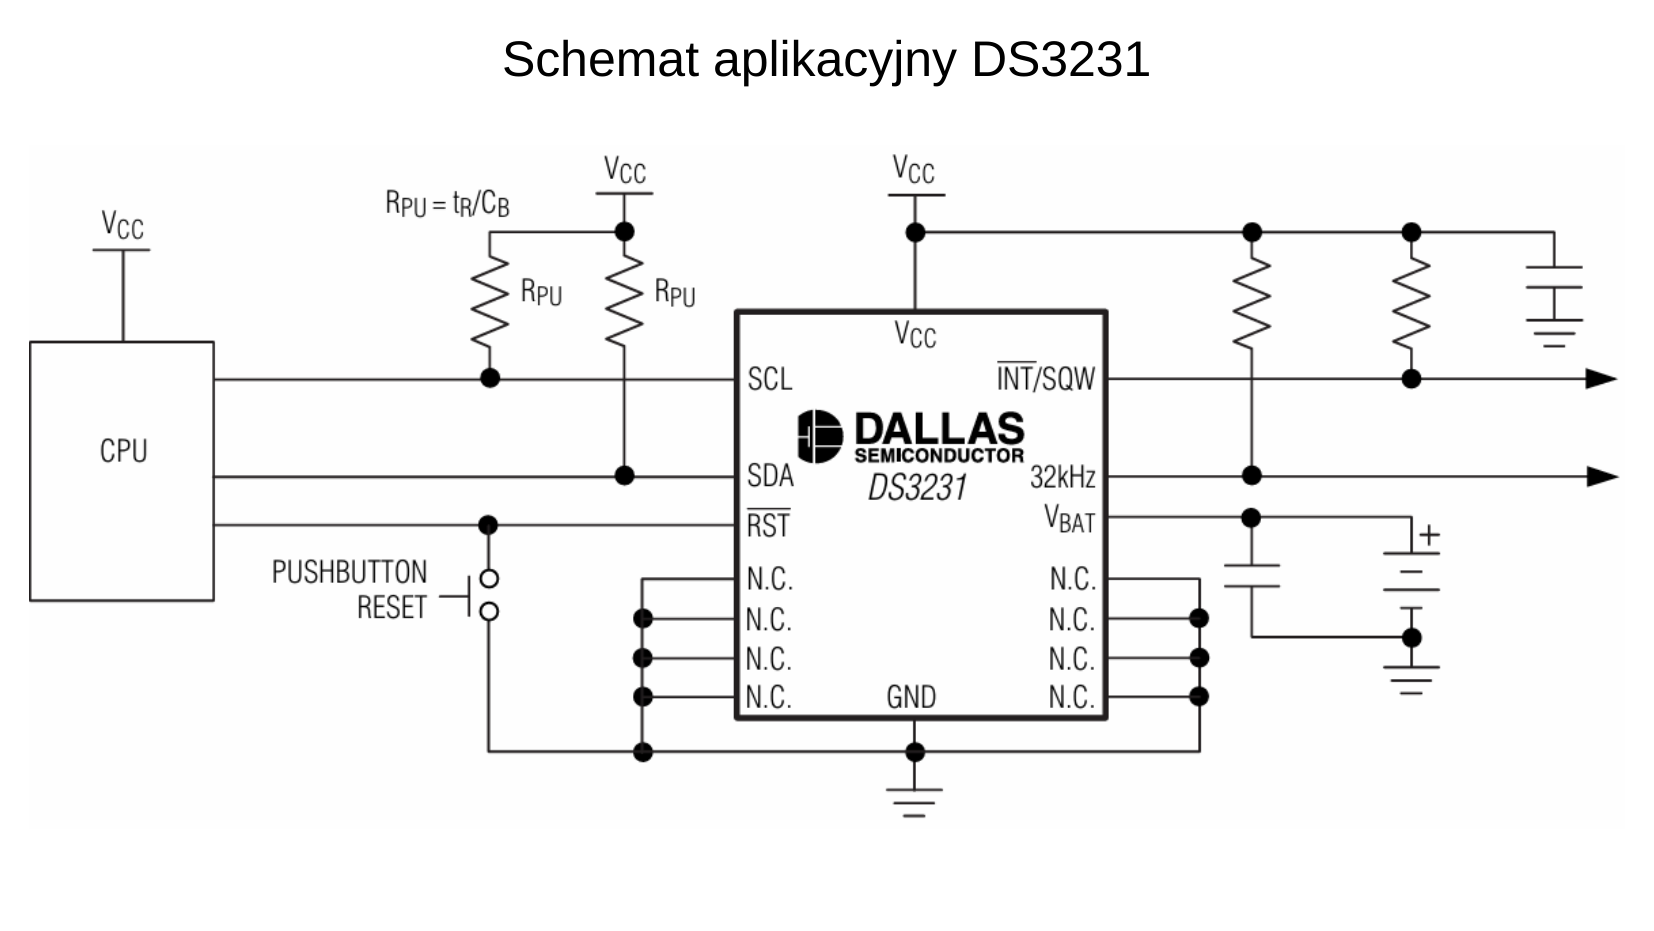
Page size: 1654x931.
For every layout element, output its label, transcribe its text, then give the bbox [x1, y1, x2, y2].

picture [29, 145, 1625, 829]
title Schemat aplikacyjny DS3231 [29, 29, 1625, 89]
